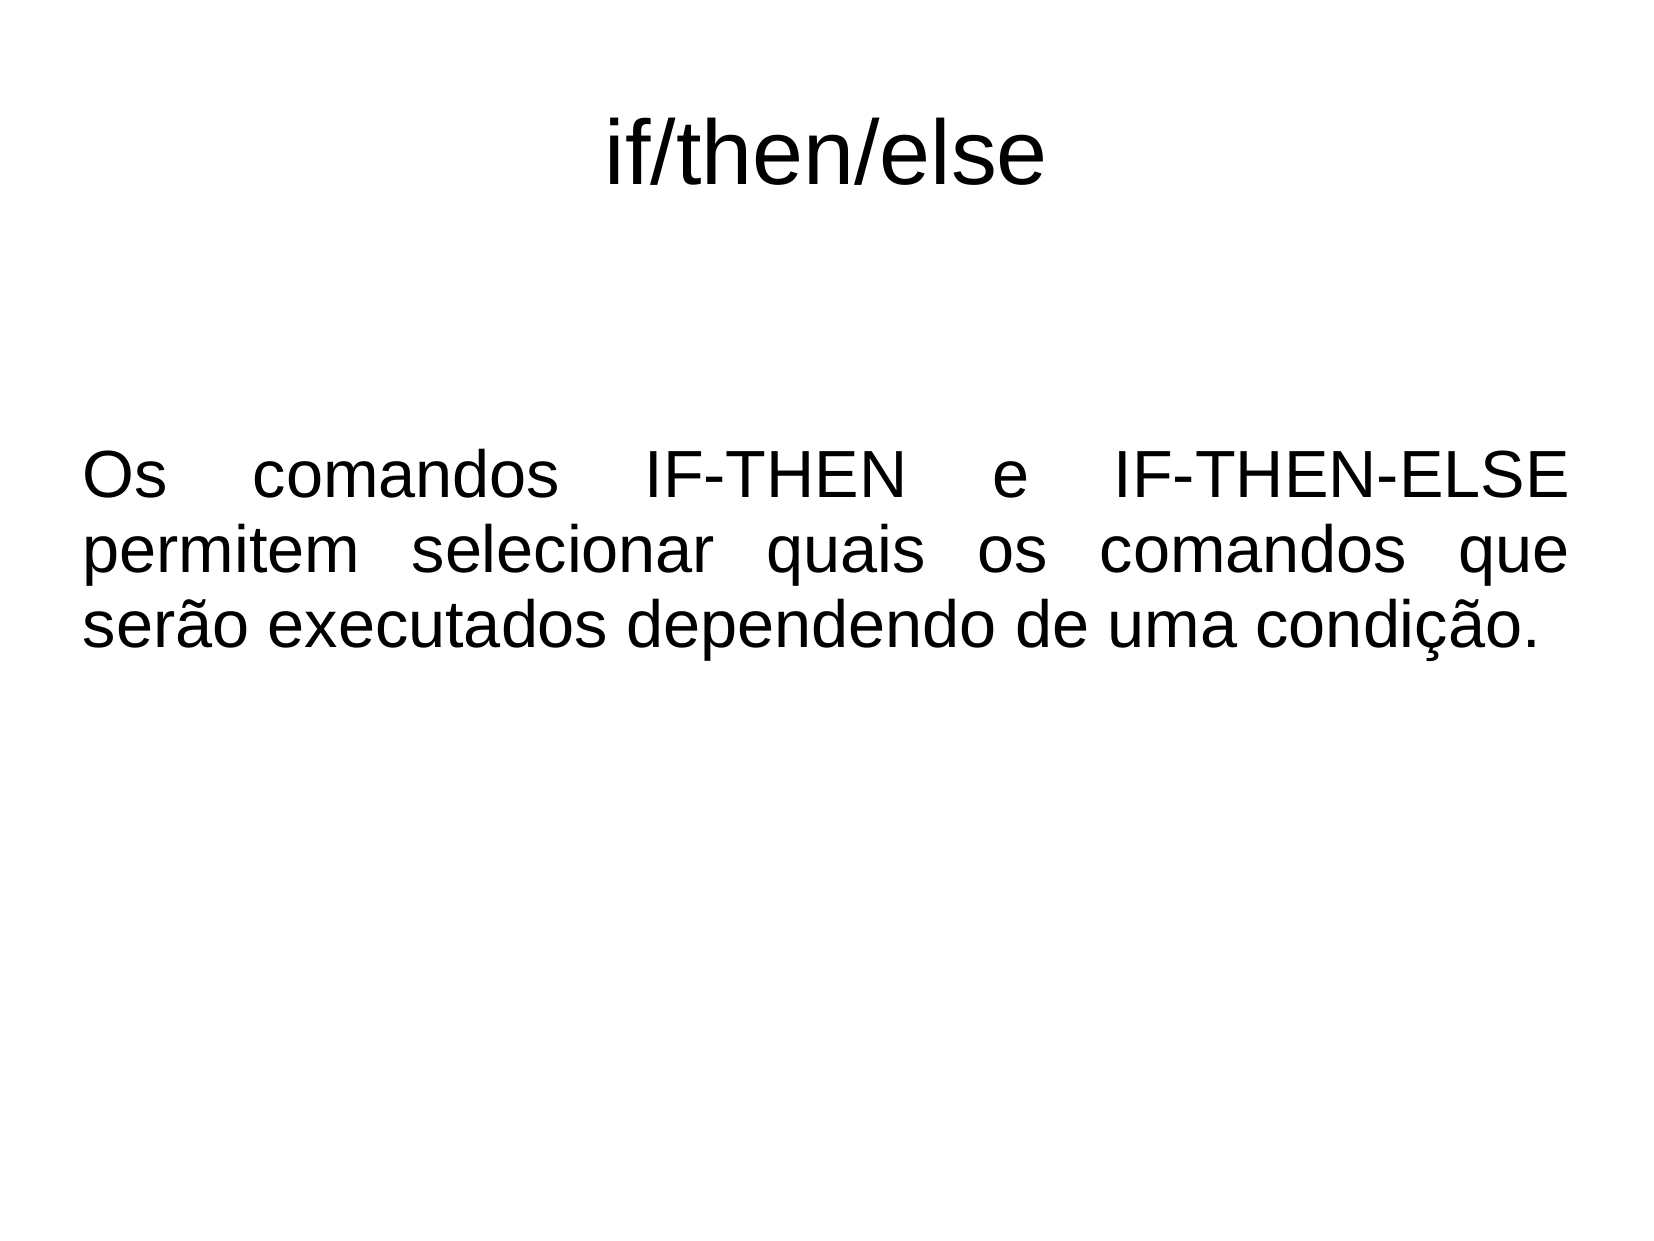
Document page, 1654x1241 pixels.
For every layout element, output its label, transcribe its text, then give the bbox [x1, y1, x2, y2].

list Os comandos IF-THEN e IF-THEN-ELSE permitem selecionar quais os comandos que serão executados dependendo de uma condição. [82, 437, 1571, 1010]
title if/then/else [82, 49, 1571, 257]
